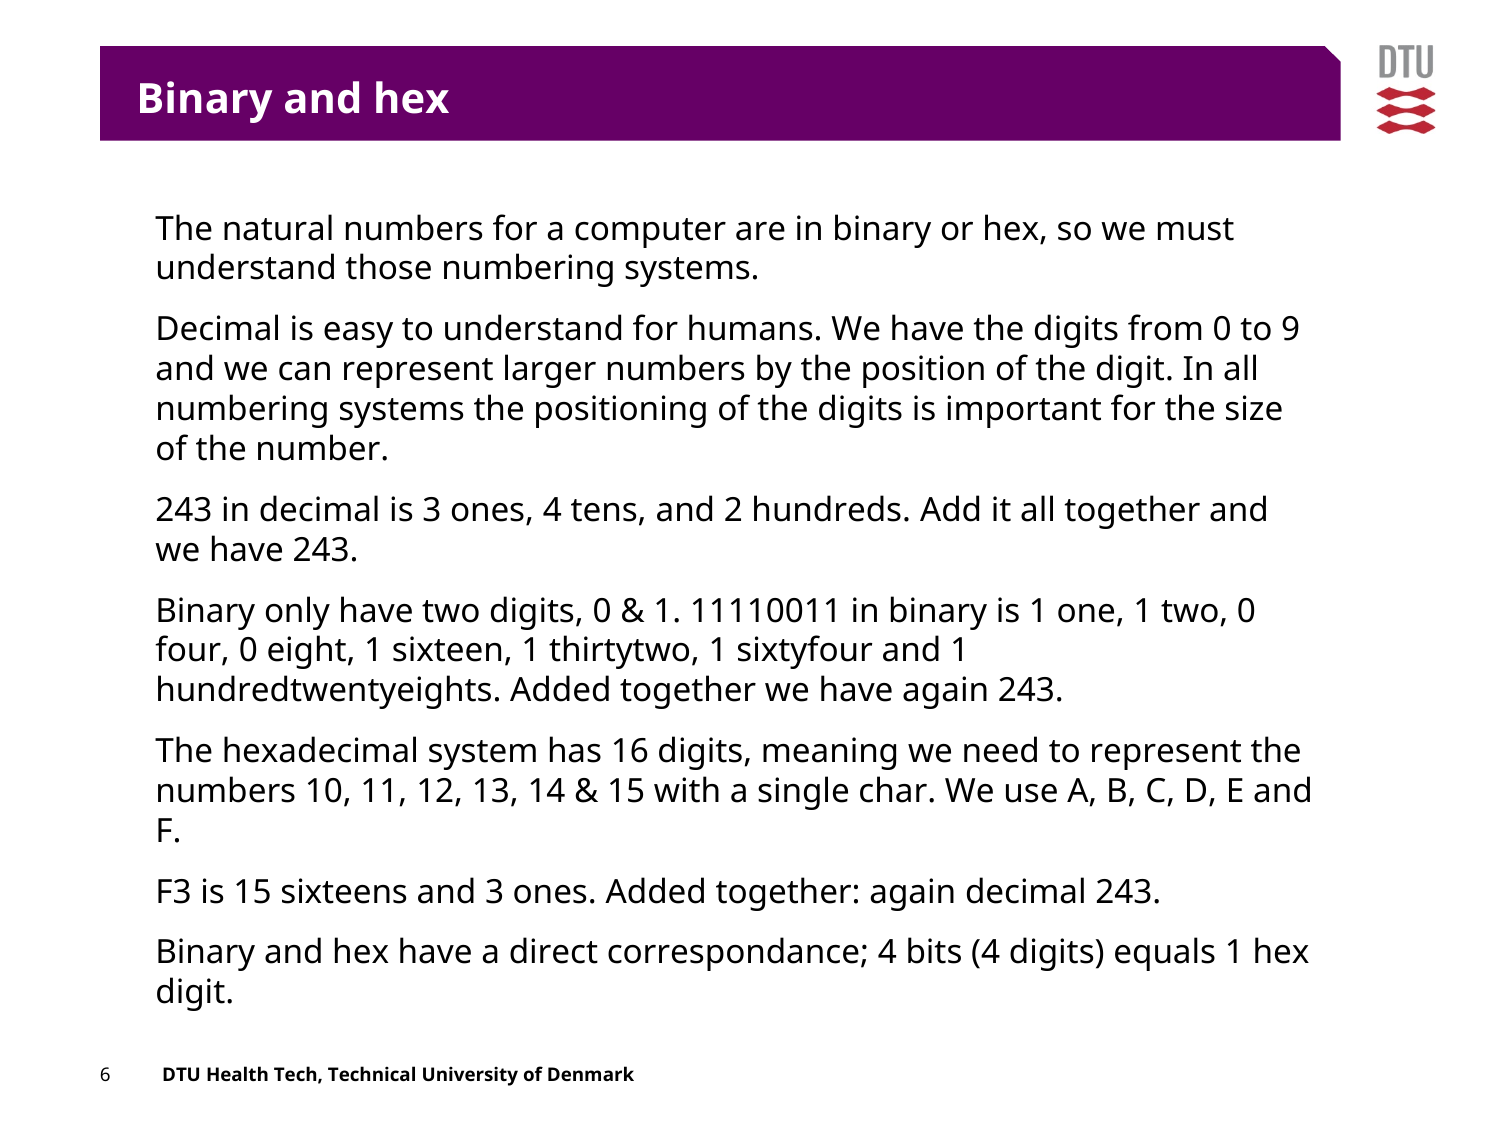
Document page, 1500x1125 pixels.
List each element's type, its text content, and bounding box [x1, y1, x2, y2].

text_box [100, 46, 1341, 141]
text_box Binary and hex [136, 45, 1412, 123]
text_box The natural numbers for a computer are in binary or hex, so we must understand those numbering systems. Decimal is easy to understand for humans. We have the digits from 0 to 9 and we can represent larger numbers by the position of the digit. In all numbering systems the positioning of the digits is important for the size of the number. 243 in decimal is 3 ones, 4 tens, and 2 hundreds. Add it all together and we have 243. Binary only have two digits, 0 & 1. 11110011 in binary is 1 one, 1 two, 0 four, 0 eight, 1 sixteen, 1 thirtytwo, 1 sixtyfour and 1 hundredtwentyeights. Added together we have again 243. The hexadecimal system has 16 digits, meaning we need to represent the numbers 10, 11, 12, 13, 14 & 15 with a single char. We use A, B, C, D, E and F. F3 is 15 sixteens and 3 ones. Added together: again decimal 243. Binary and hex have a direct correspondance; 4 bits (4 digits) equals 1 hex digit. [140, 199, 1336, 1019]
picture [1356, 45, 1436, 134]
